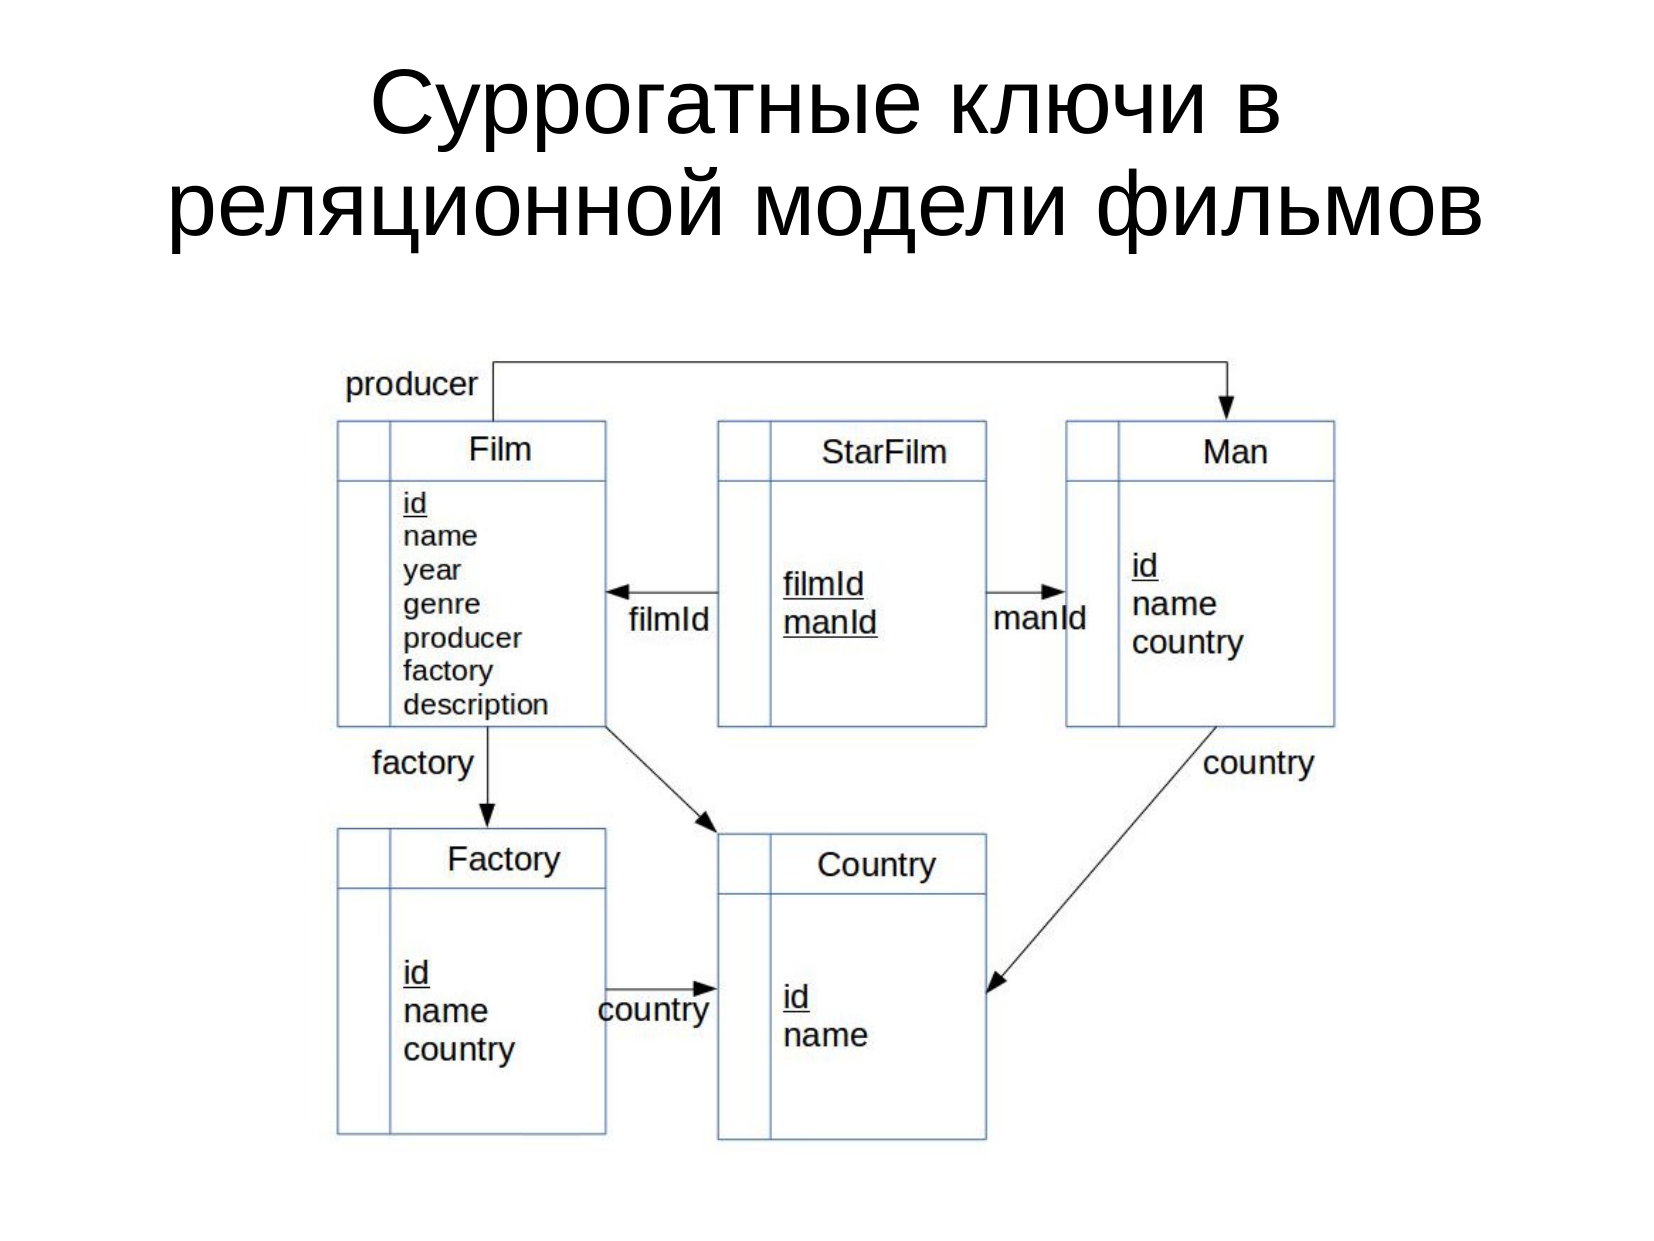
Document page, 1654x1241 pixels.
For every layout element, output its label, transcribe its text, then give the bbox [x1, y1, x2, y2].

picture [307, 316, 1373, 1170]
title Суррогатные ключи в реляционной модели фильмов [82, 49, 1571, 257]
